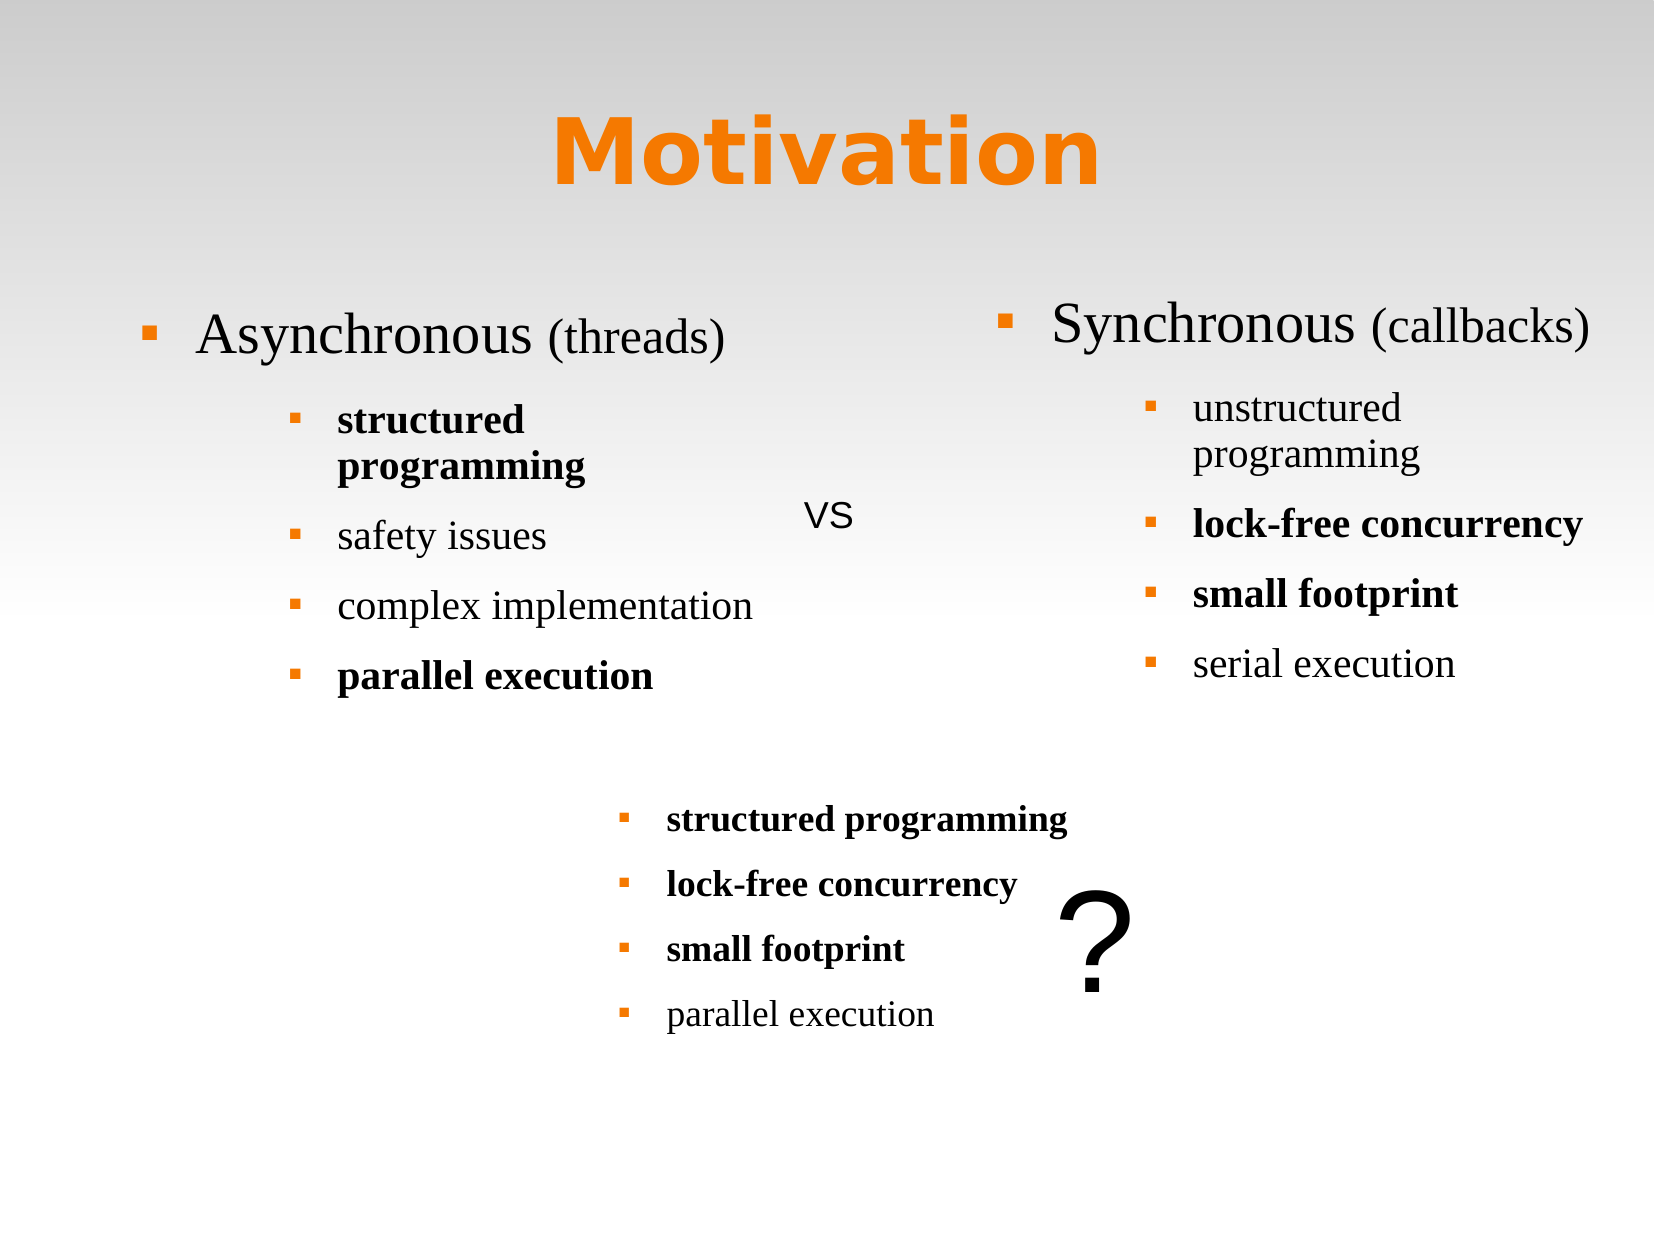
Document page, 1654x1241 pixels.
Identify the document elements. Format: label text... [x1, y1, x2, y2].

text_box ? [1039, 852, 1151, 1045]
list Synchronous (callbacks) unstructured programming lock-free concurrency small footprint serial execution [909, 290, 1636, 1109]
text_box VS [789, 487, 869, 545]
list Asynchronous (threads) structured programming safety issues complex implementation parallel execution [53, 302, 780, 1121]
list structured programming lock-free concurrency small footprint parallel execution [383, 726, 1110, 1138]
title Motivation [82, 49, 1571, 257]
